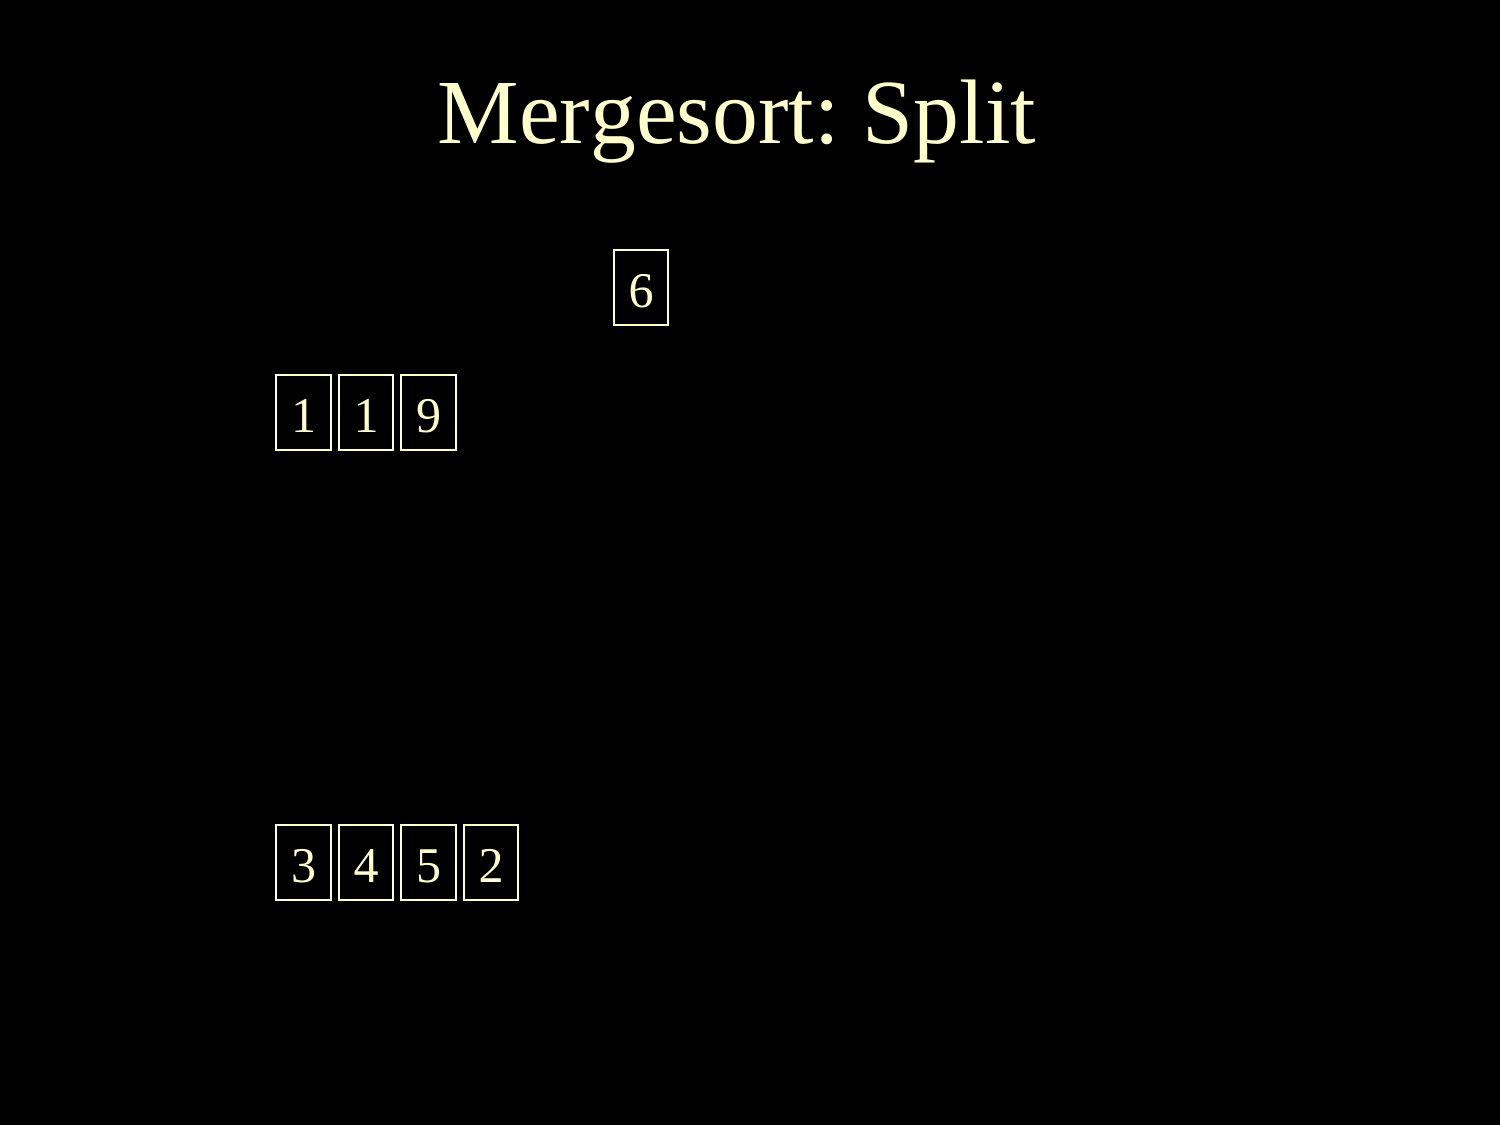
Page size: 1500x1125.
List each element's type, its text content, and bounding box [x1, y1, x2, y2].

title Mergesort: Split [8, 50, 1467, 176]
text_box 2 [463, 824, 519, 901]
text_box 5 [401, 824, 456, 901]
text_box 6 [613, 249, 669, 326]
text_box 1 [338, 374, 394, 451]
text_box 4 [338, 824, 394, 901]
text_box 9 [401, 374, 456, 451]
text_box 3 [276, 824, 331, 901]
text_box 1 [276, 374, 331, 451]
